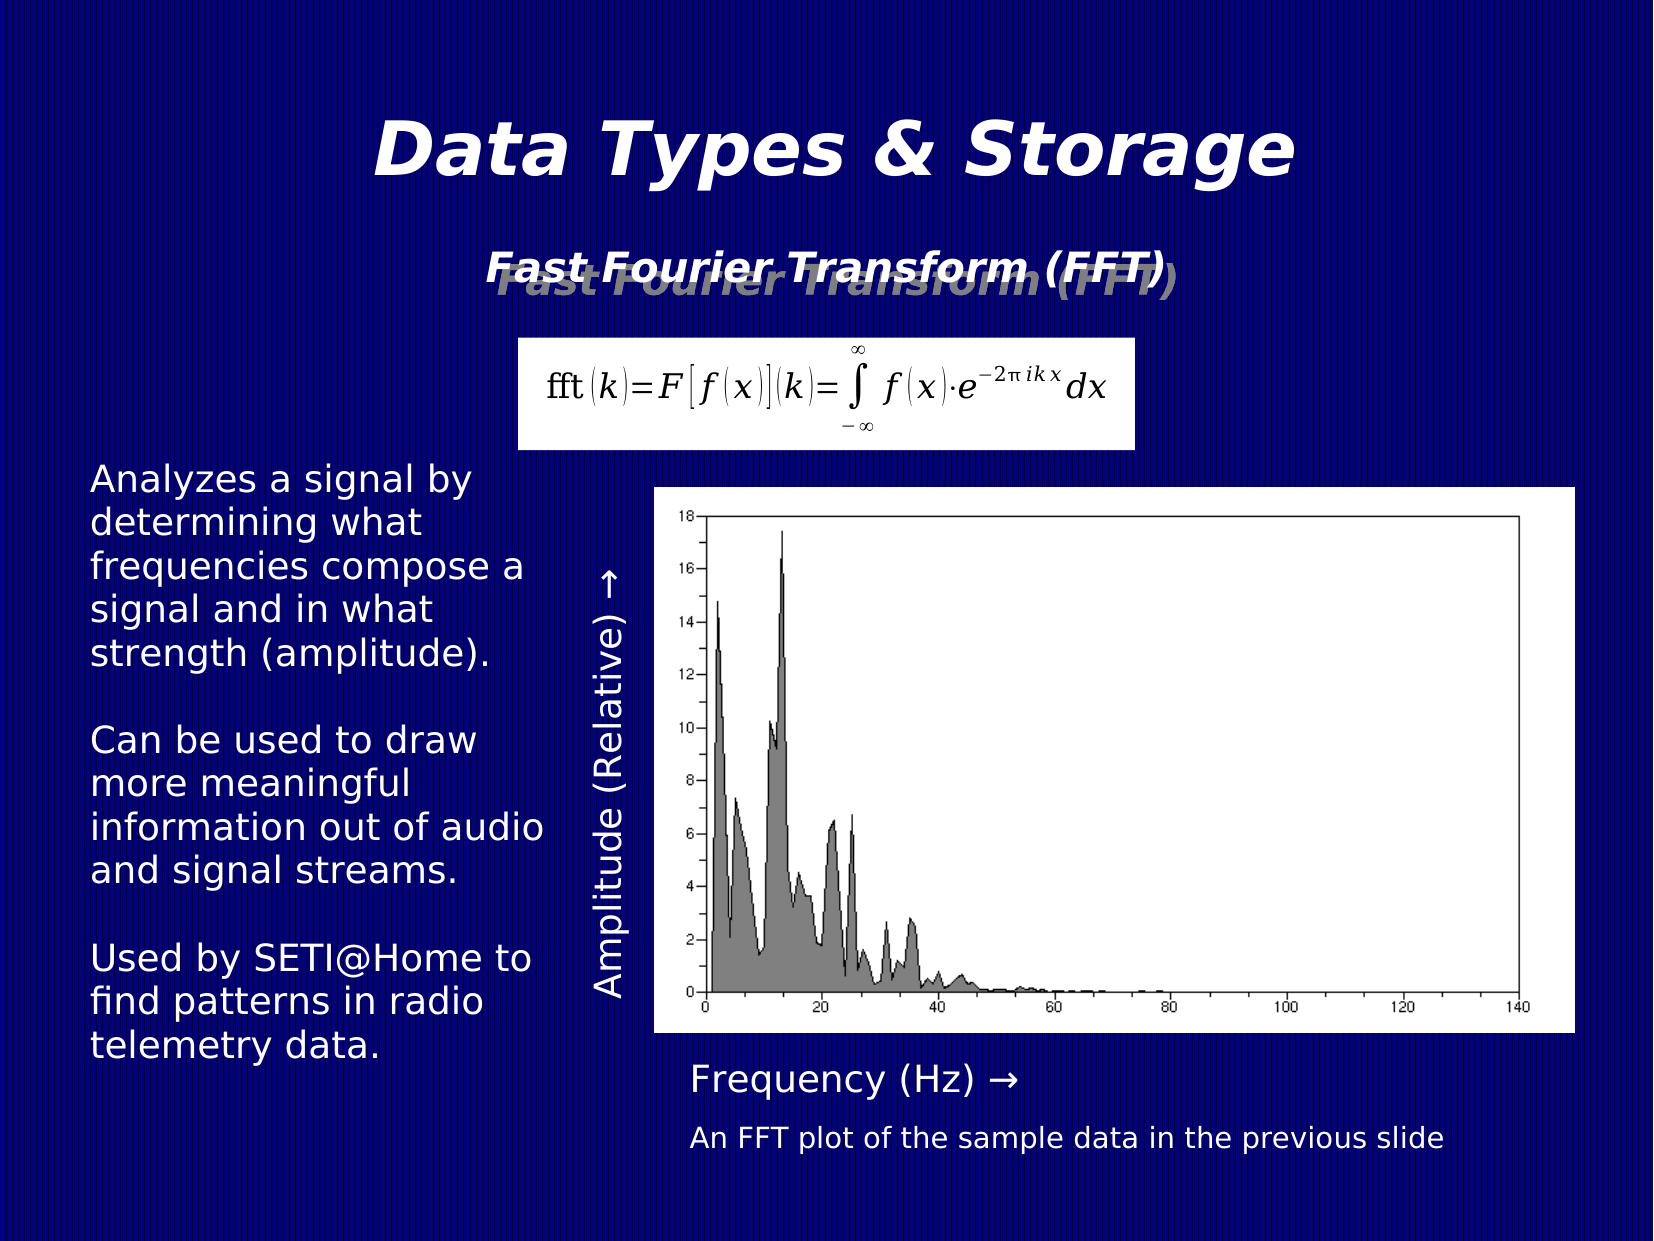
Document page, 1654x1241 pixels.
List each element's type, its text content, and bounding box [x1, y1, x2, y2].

text_box [518, 337, 1135, 451]
text_box Fast Fourier Transform (FFT) [459, 236, 1195, 301]
picture [654, 487, 1575, 1033]
chart [538, 337, 1115, 437]
text_box Analyzes a signal by determining what frequencies compose a signal and in what strength (amplitude). Can be used to draw more meaningful information out of audio and signal streams. Used by SETI@Home to find patterns in radio telemetry data. [74, 450, 563, 1075]
text_box Amplitude (Relative) → [578, 562, 638, 1014]
text_box Frequency (Hz) → [674, 1050, 1028, 1109]
text_box An FFT plot of the sample data in the previous slide [674, 1114, 1461, 1164]
text_box Data Types & Storage [358, 98, 1295, 202]
